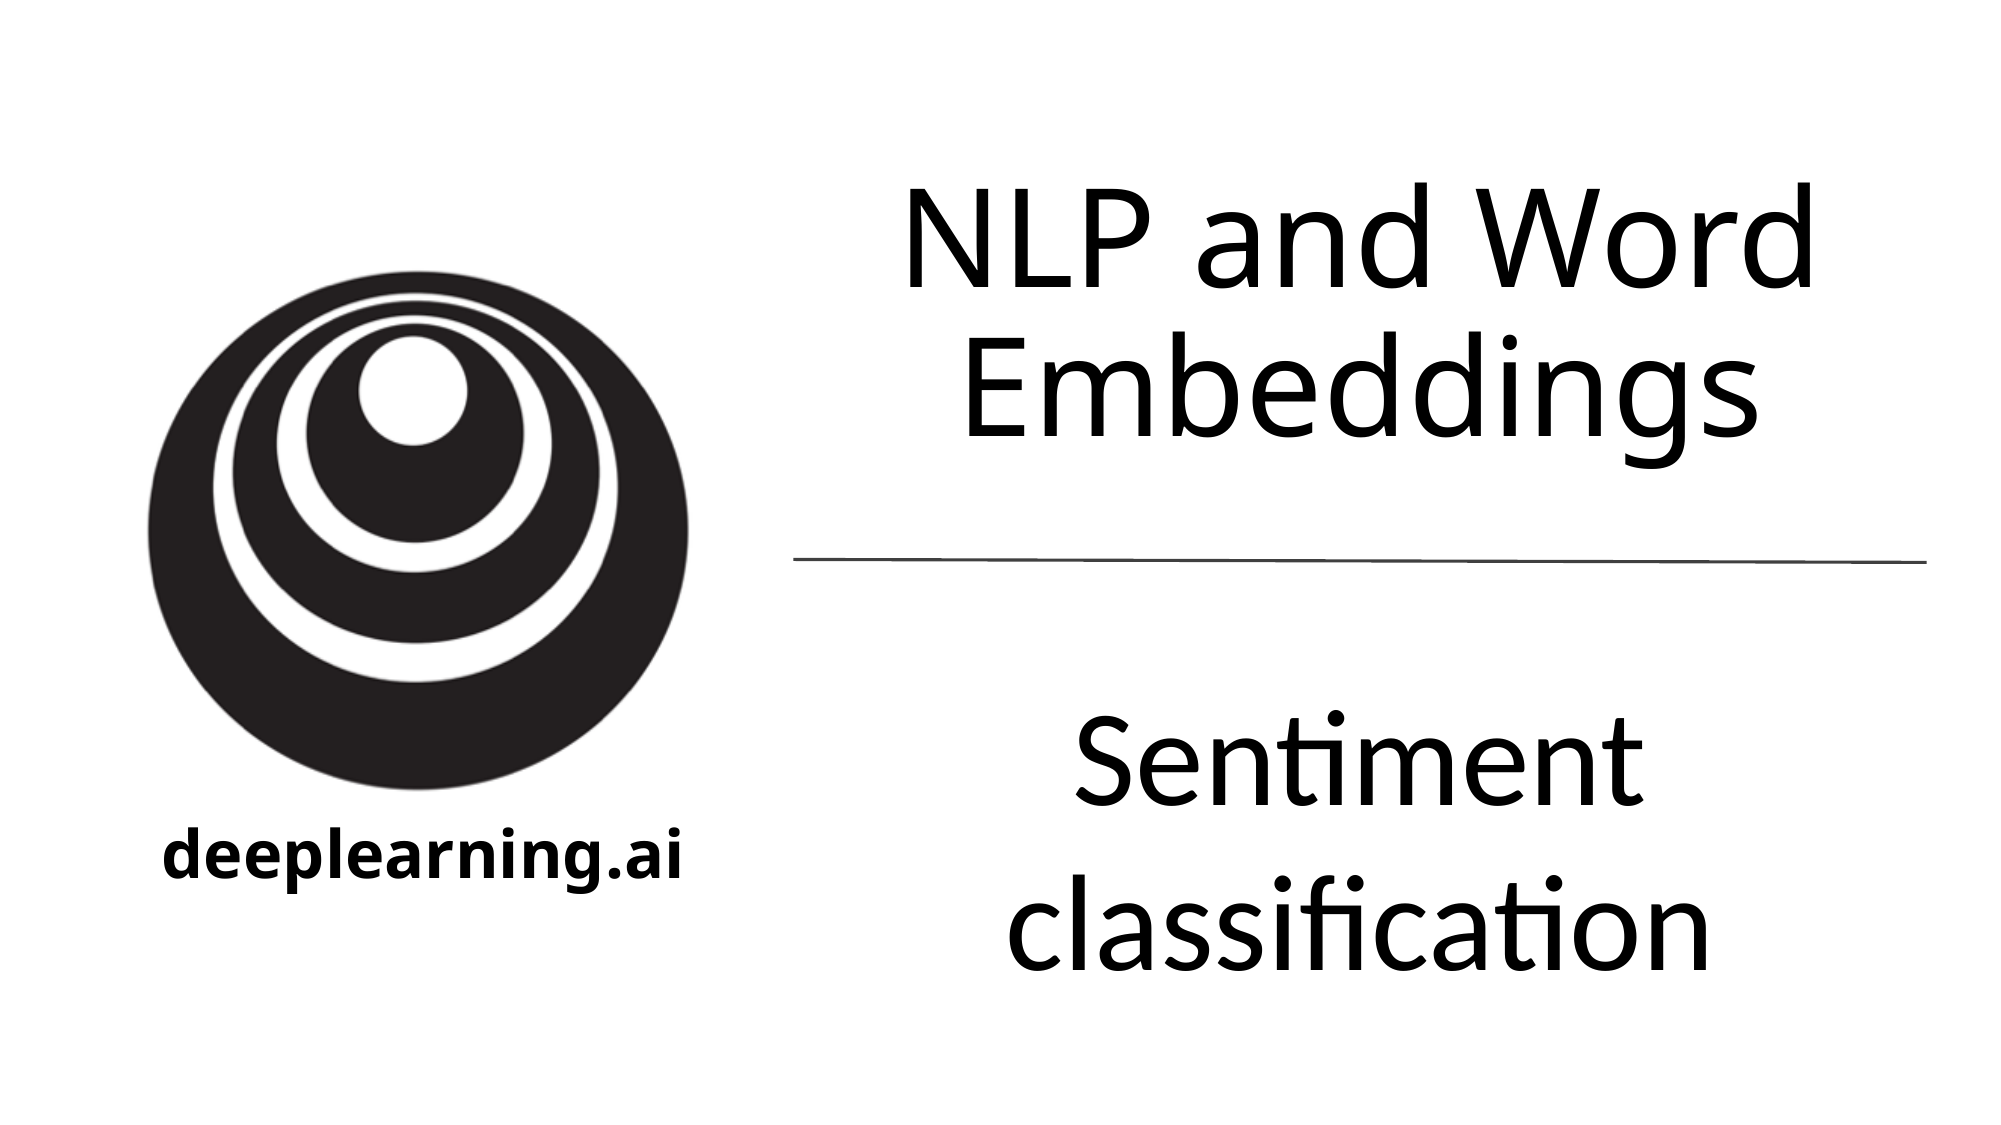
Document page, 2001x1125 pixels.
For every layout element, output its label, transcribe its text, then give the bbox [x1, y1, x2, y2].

title NLP and Word Embeddings [848, 161, 1872, 462]
text_box [179, 194, 669, 702]
picture [108, 234, 739, 768]
text_box Sentiment classification [759, 660, 1961, 1009]
text_box deeplearning.ai [56, 768, 759, 901]
